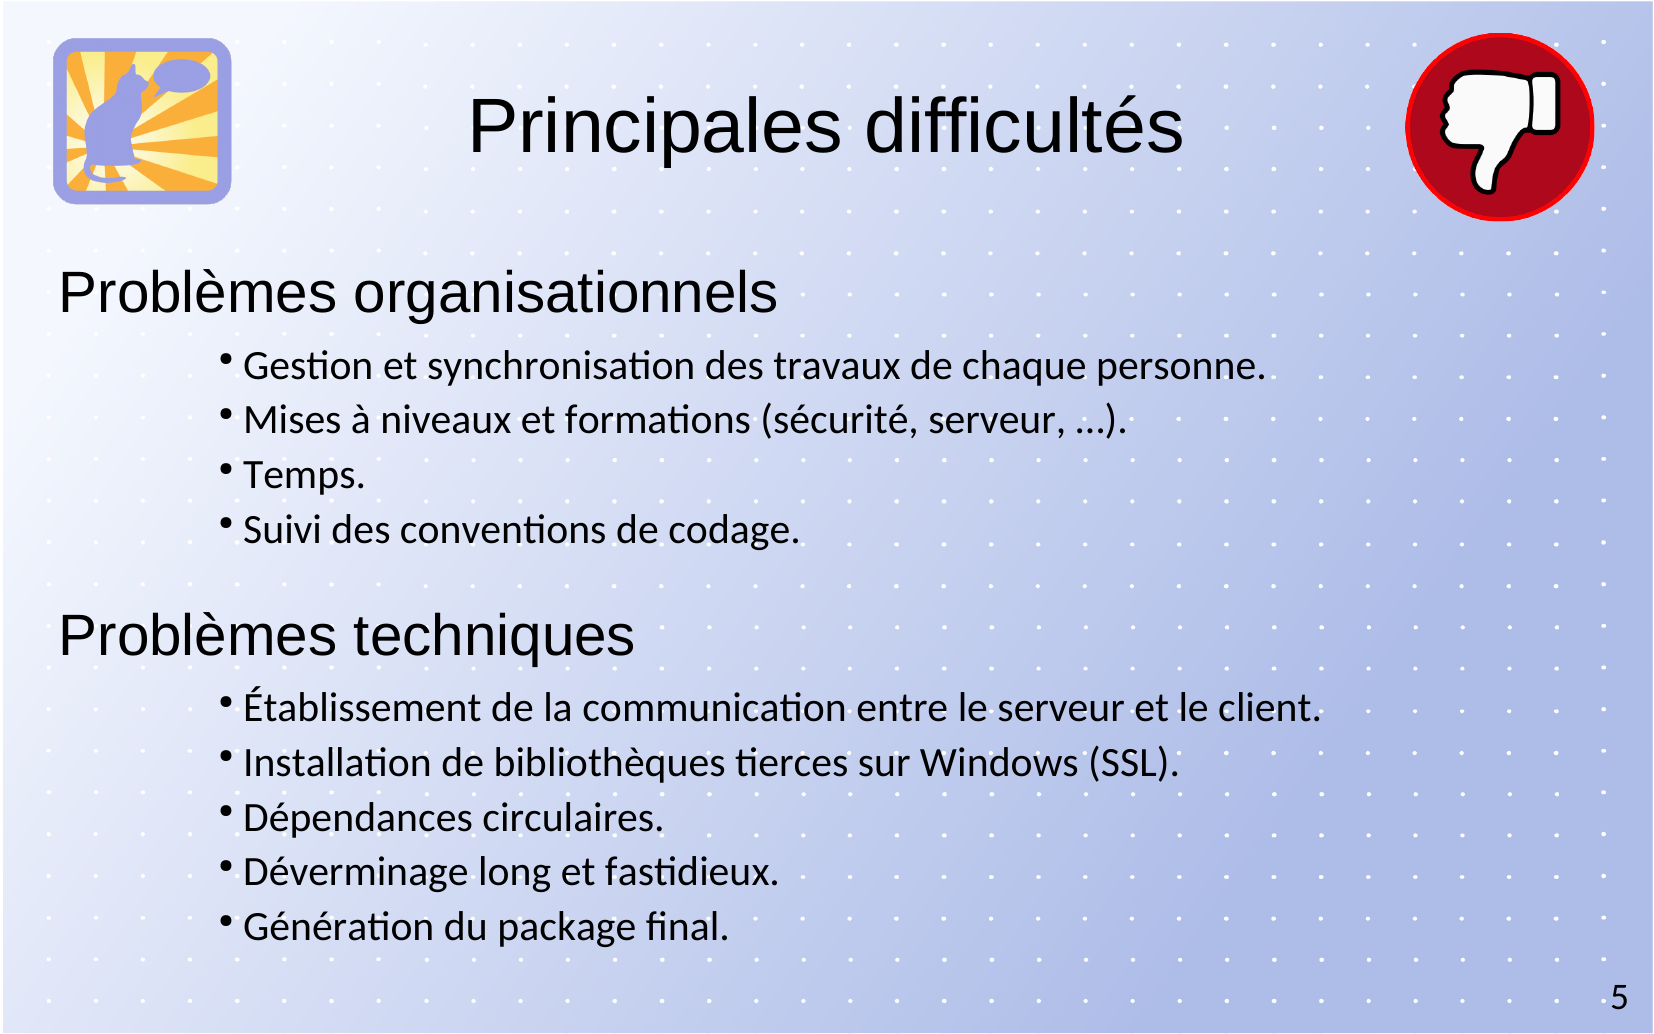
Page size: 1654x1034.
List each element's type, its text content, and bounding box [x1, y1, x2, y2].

title Principales difficultés [82, 41, 1405, 214]
title Problèmes organisationnels [59, 247, 934, 340]
list Gestion et synchronisation des travaux de chaque personne. Mises à niveaux et formations (sécurité, serveur, …). Temps. Suivi des conventions de codage. [106, 351, 1594, 576]
picture [47, 32, 237, 210]
list Établissement de la communication entre le serveur et le client. Installation de bibliothèques tierces sur Windows (SSL). Dépendances circulaires. Déverminage long et fastidieux. Génération du package final. [106, 693, 1594, 966]
text_box 5 [1595, 964, 1642, 1025]
title Problèmes techniques [59, 589, 934, 683]
picture [1405, 33, 1595, 222]
